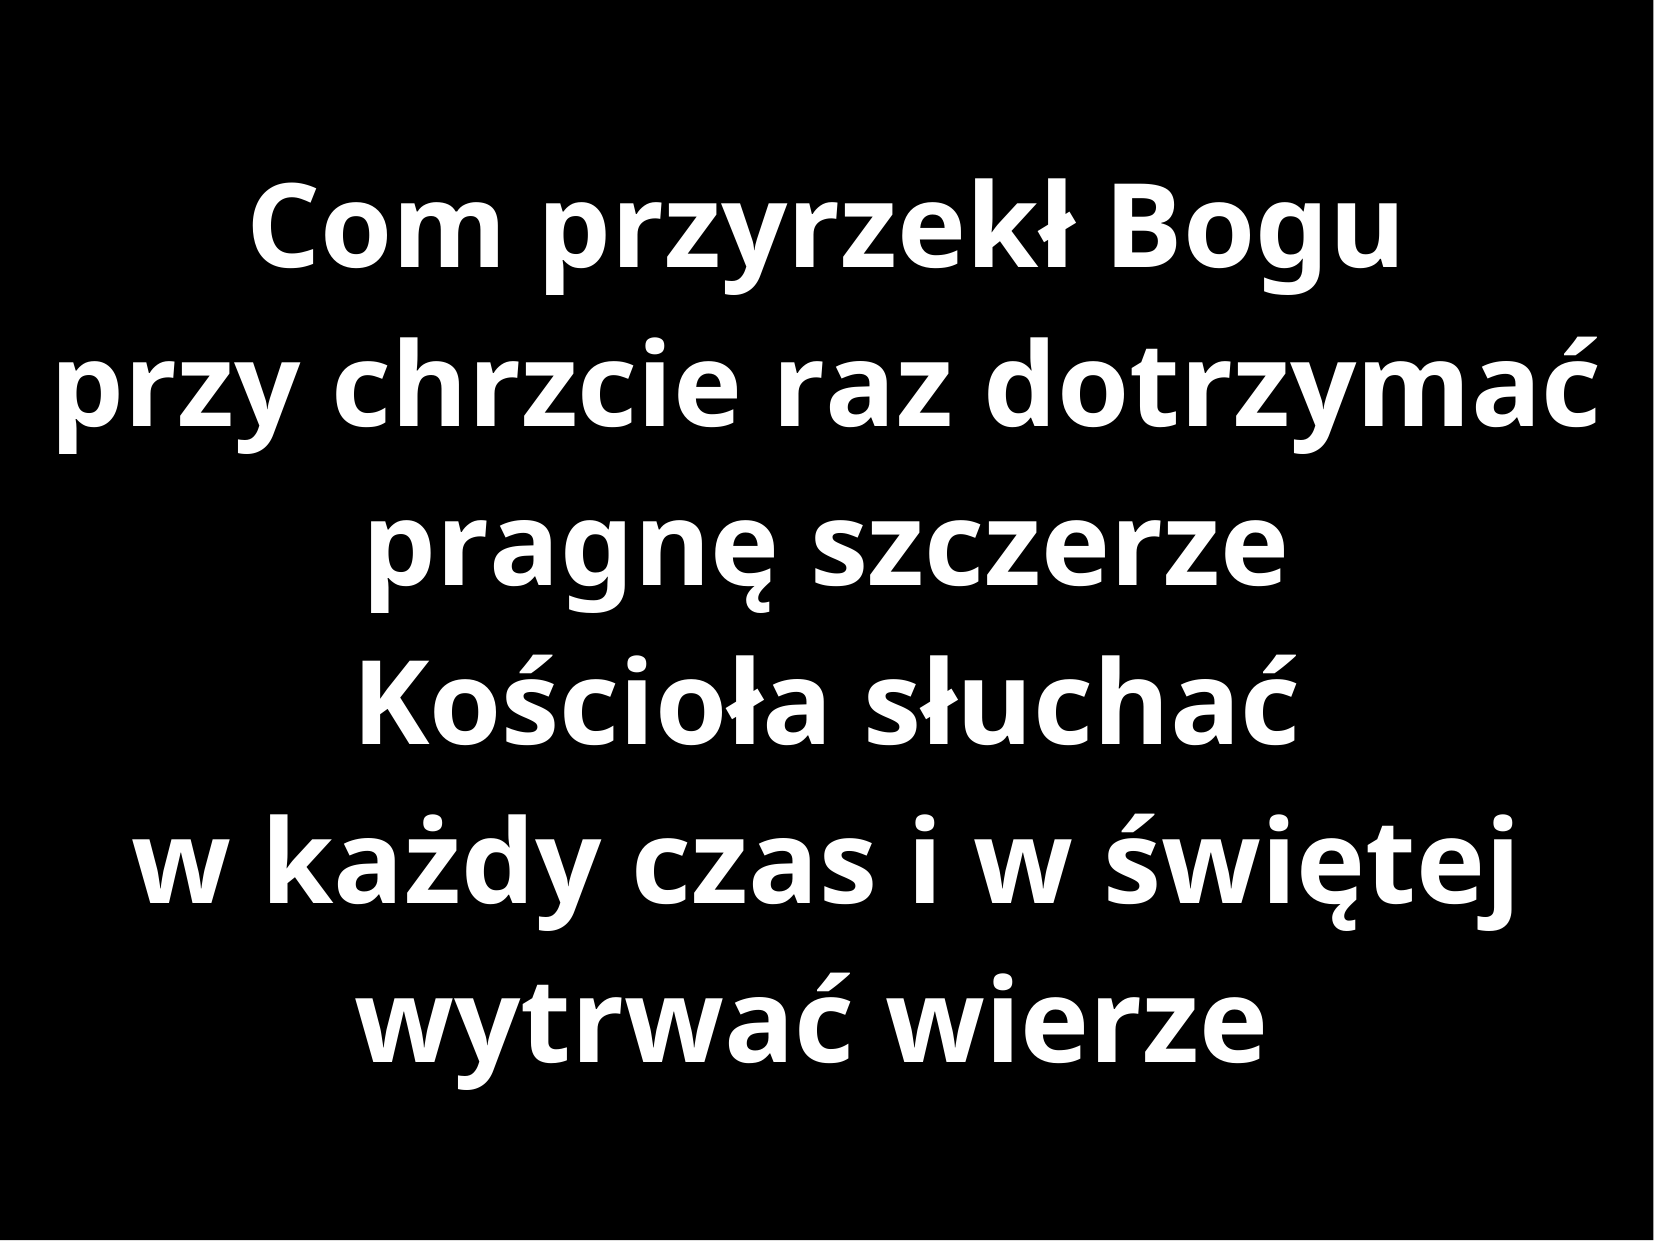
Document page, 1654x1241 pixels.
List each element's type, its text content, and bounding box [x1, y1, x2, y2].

title Com przyrzekł Bogu przy chrzcie raz dotrzymać pragnę szczerze Kościoła słuchać w każdy czas i w świętej wytrwać wierze [0, 0, 1654, 1241]
